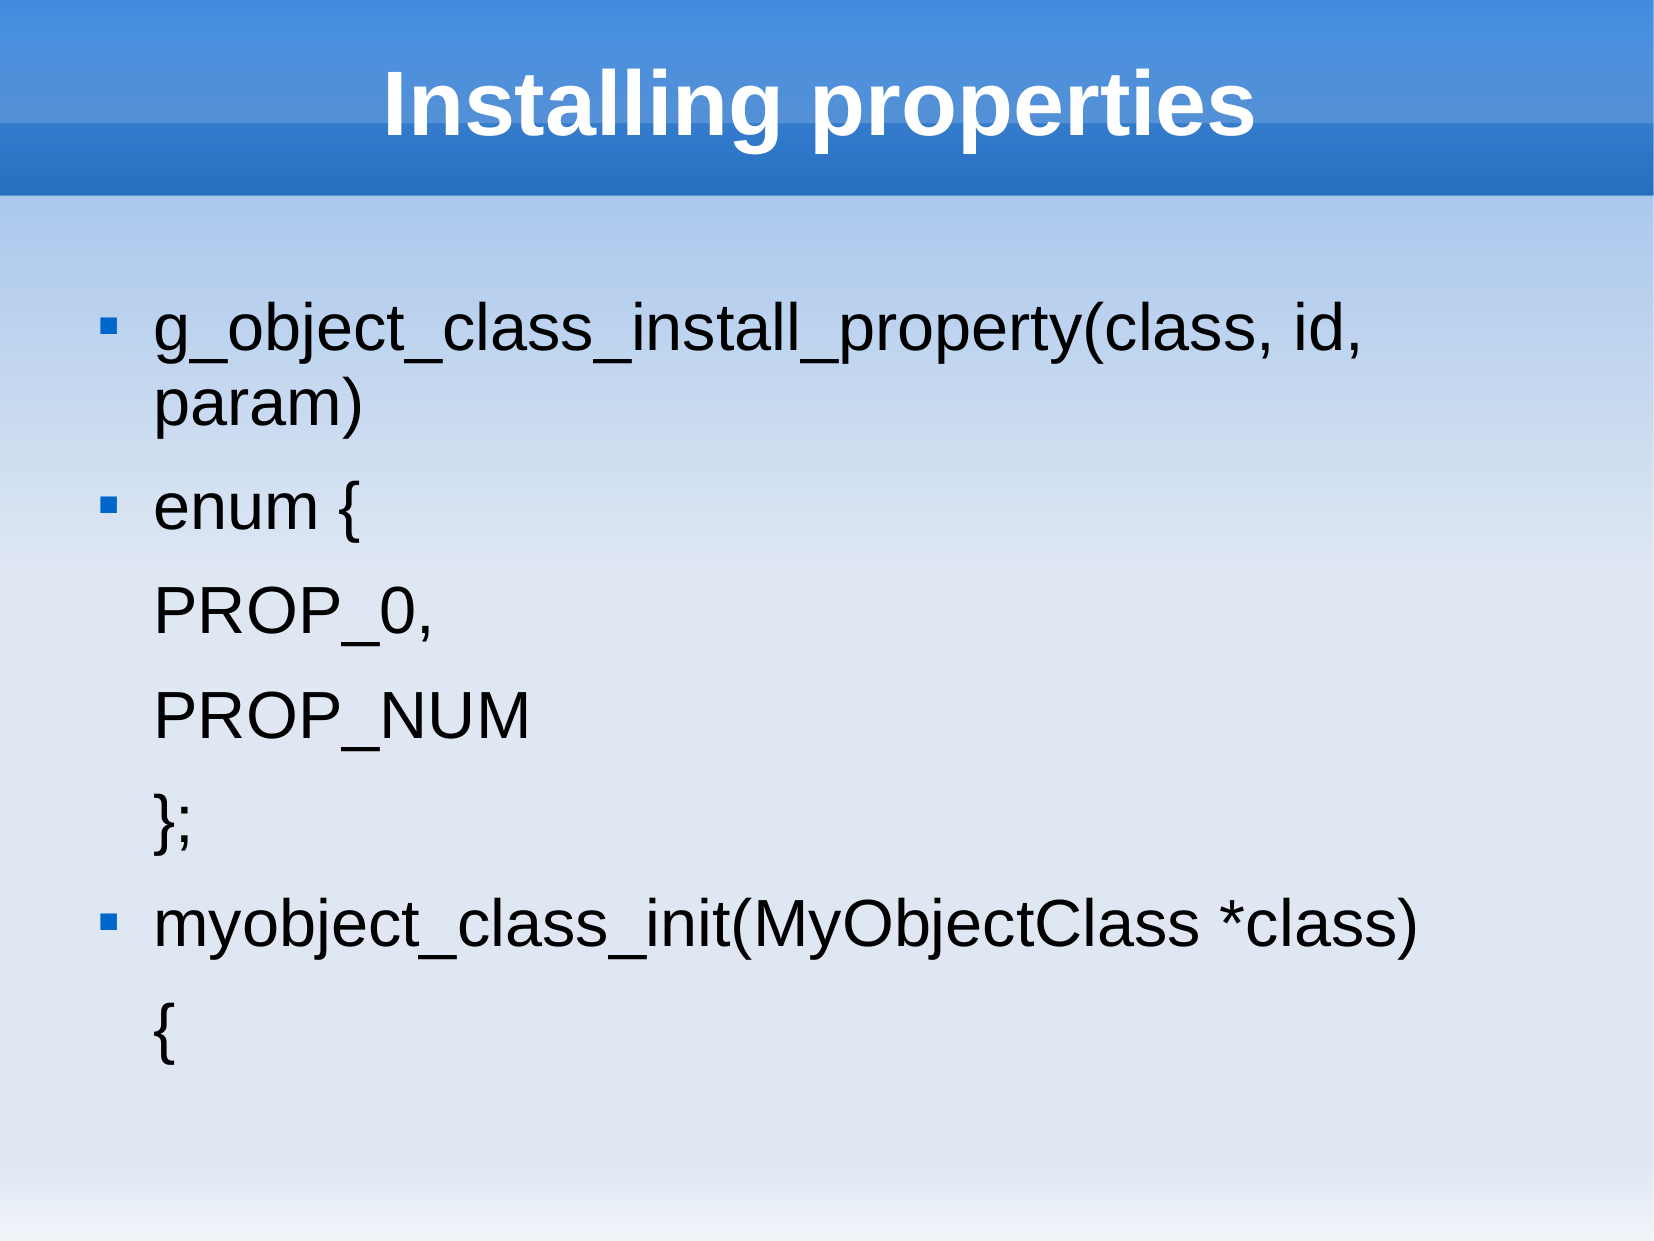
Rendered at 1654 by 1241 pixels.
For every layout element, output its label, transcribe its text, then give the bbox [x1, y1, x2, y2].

title Installing properties [76, 7, 1565, 200]
list g_object_class_install_property(class, id, param) enum { PROP_0, PROP_NUM }; myobject_class_init(MyObjectClass *class) { [82, 290, 1571, 1094]
picture [0, 0, 1654, 1241]
